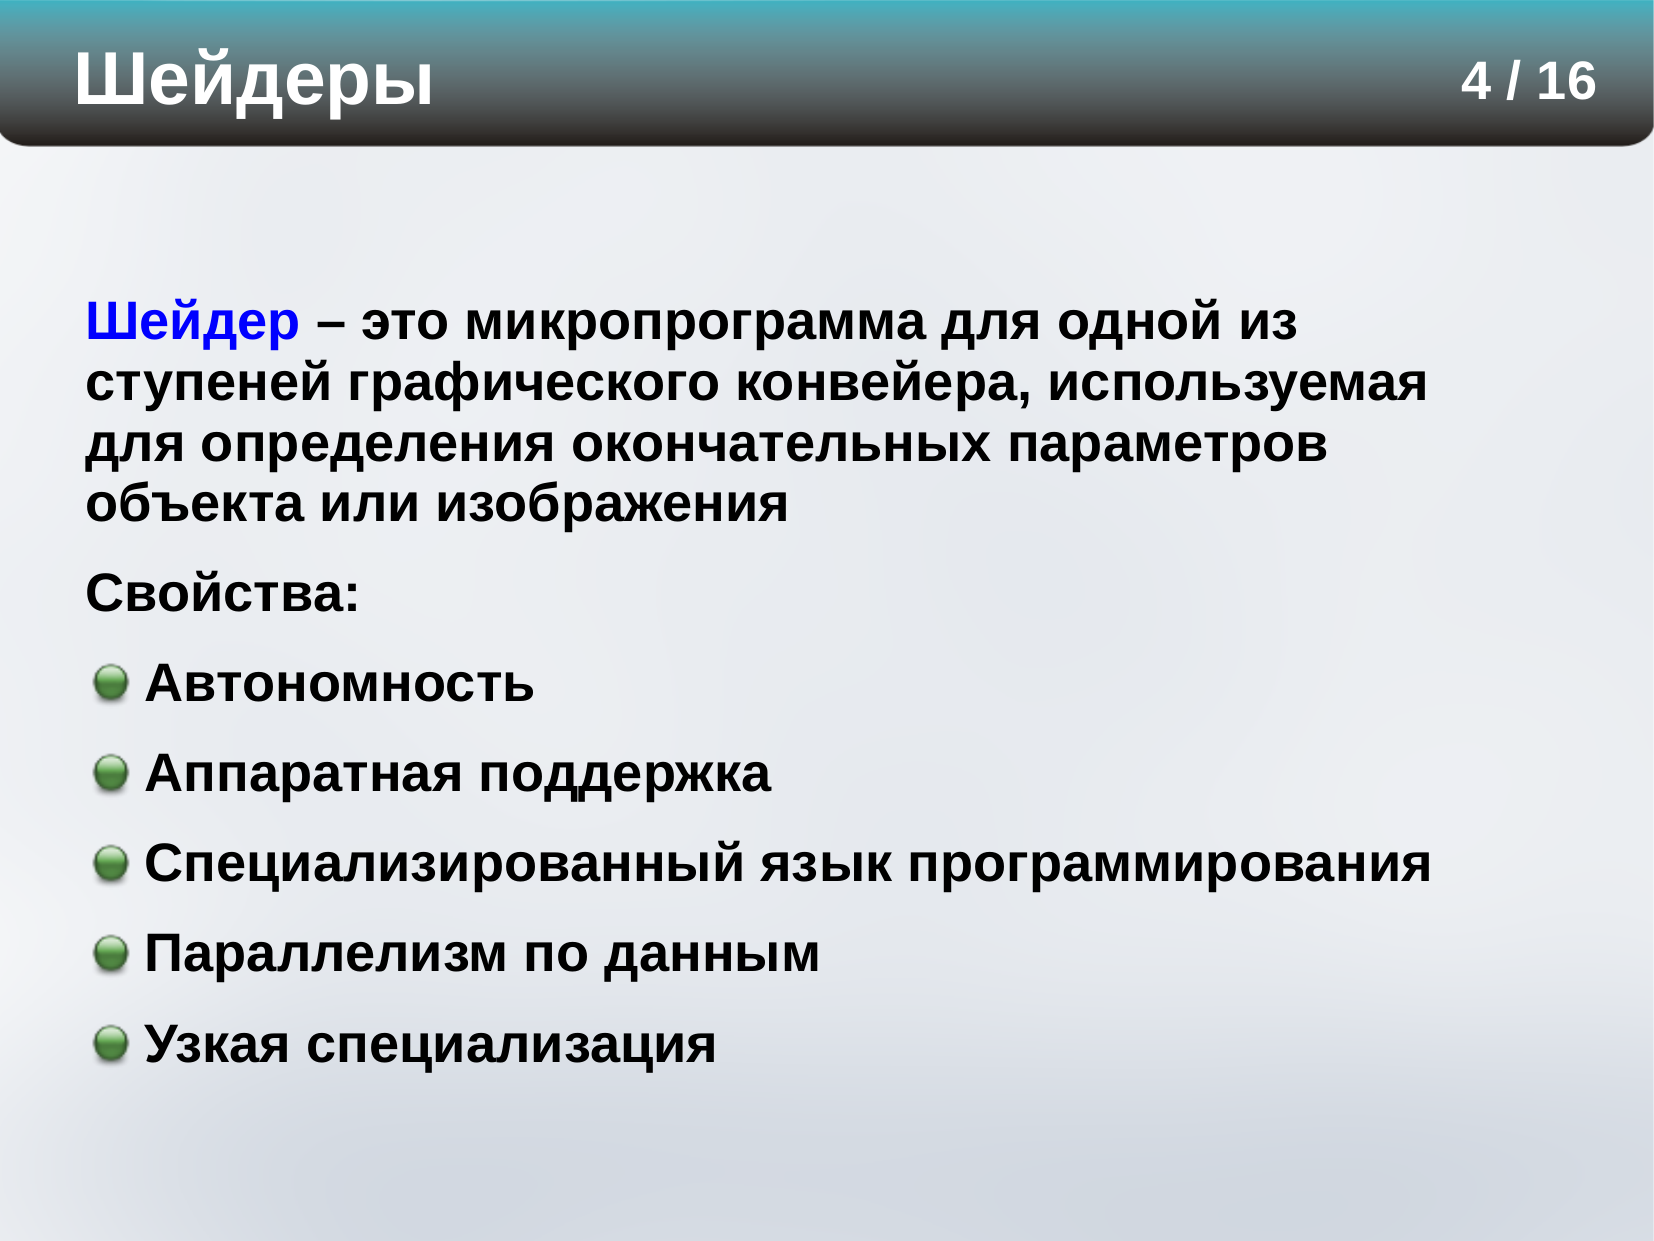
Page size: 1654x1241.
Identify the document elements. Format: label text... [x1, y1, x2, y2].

text_box Шейдеры [59, 29, 1418, 129]
picture [0, 0, 1654, 1241]
text_box <number> / 16 [1446, 42, 1654, 119]
text_box Шейдер – это микропрограмма для одной из ступеней графического конвейера, используемая для определения окончательных параметров объекта или изображения Свойства: Автономность Аппаратная поддержка Специализированный язык программирования Параллелизм по данным Узкая специализация [70, 283, 1506, 1081]
